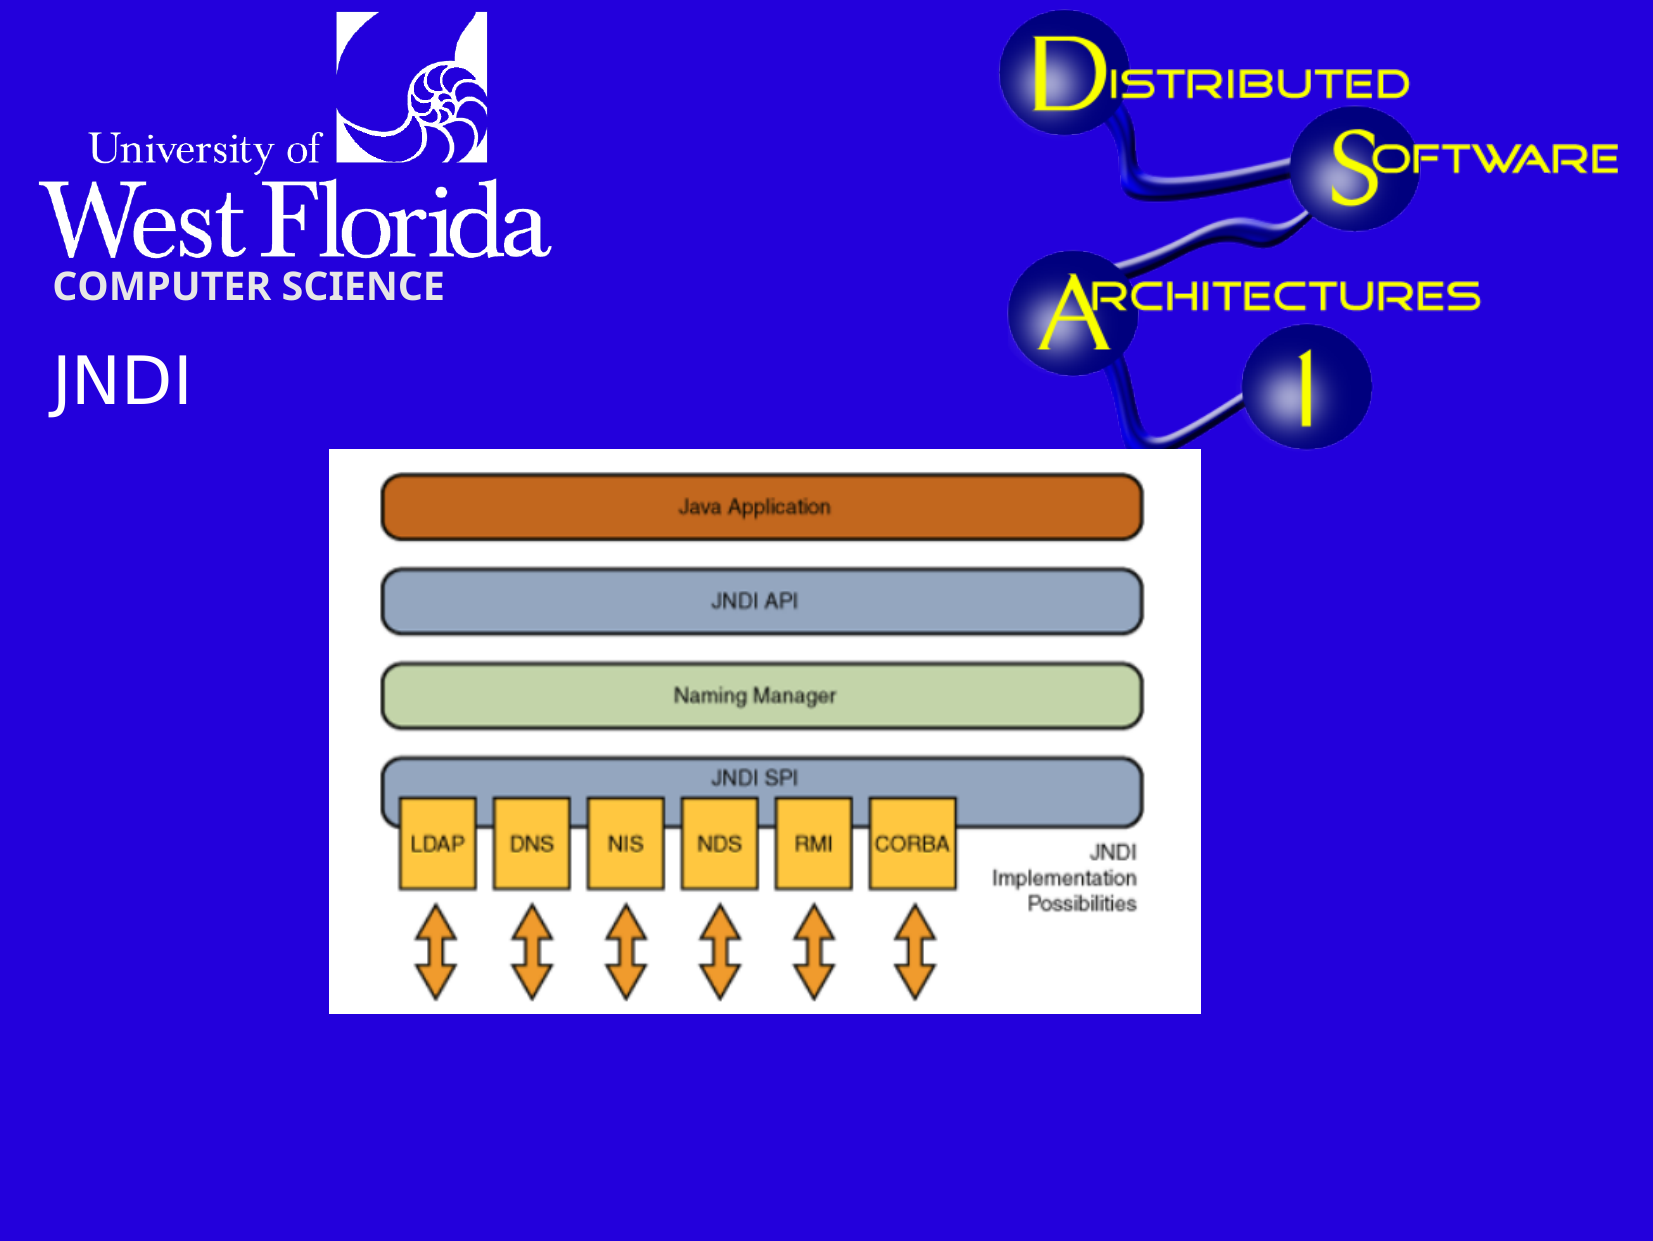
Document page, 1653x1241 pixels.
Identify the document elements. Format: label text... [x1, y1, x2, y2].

picture [329, 449, 1201, 1014]
picture [910, 0, 1653, 506]
text_box JNDI [37, 337, 1426, 1241]
text_box COMPUTER SCIENCE [37, 262, 563, 316]
picture [37, 0, 559, 262]
